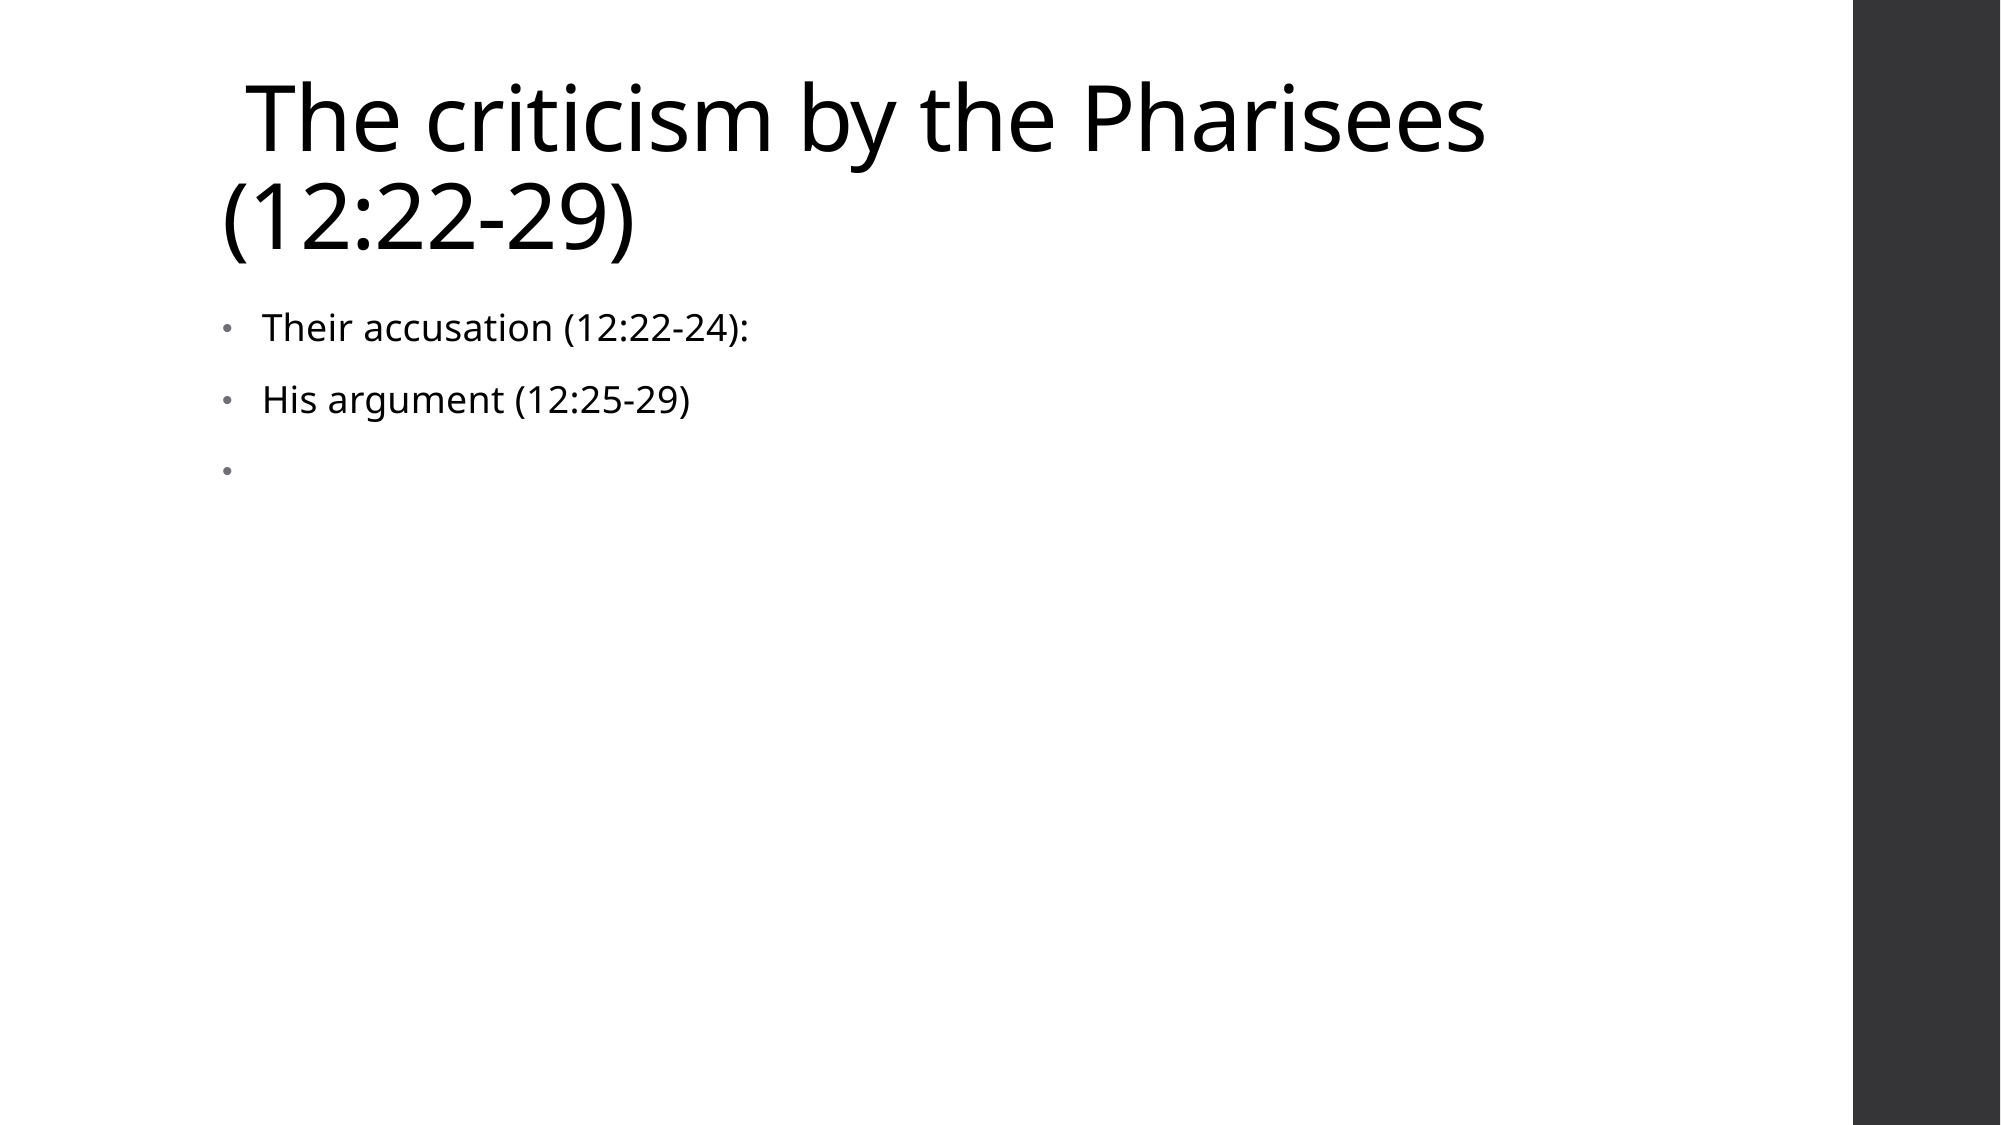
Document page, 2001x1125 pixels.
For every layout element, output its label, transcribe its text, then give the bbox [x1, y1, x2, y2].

list Their accusation (12:22-24): His argument (12:25-29) [206, 299, 1617, 1014]
title The criticism by the Pharisees (12:22-29) [206, 60, 1797, 278]
